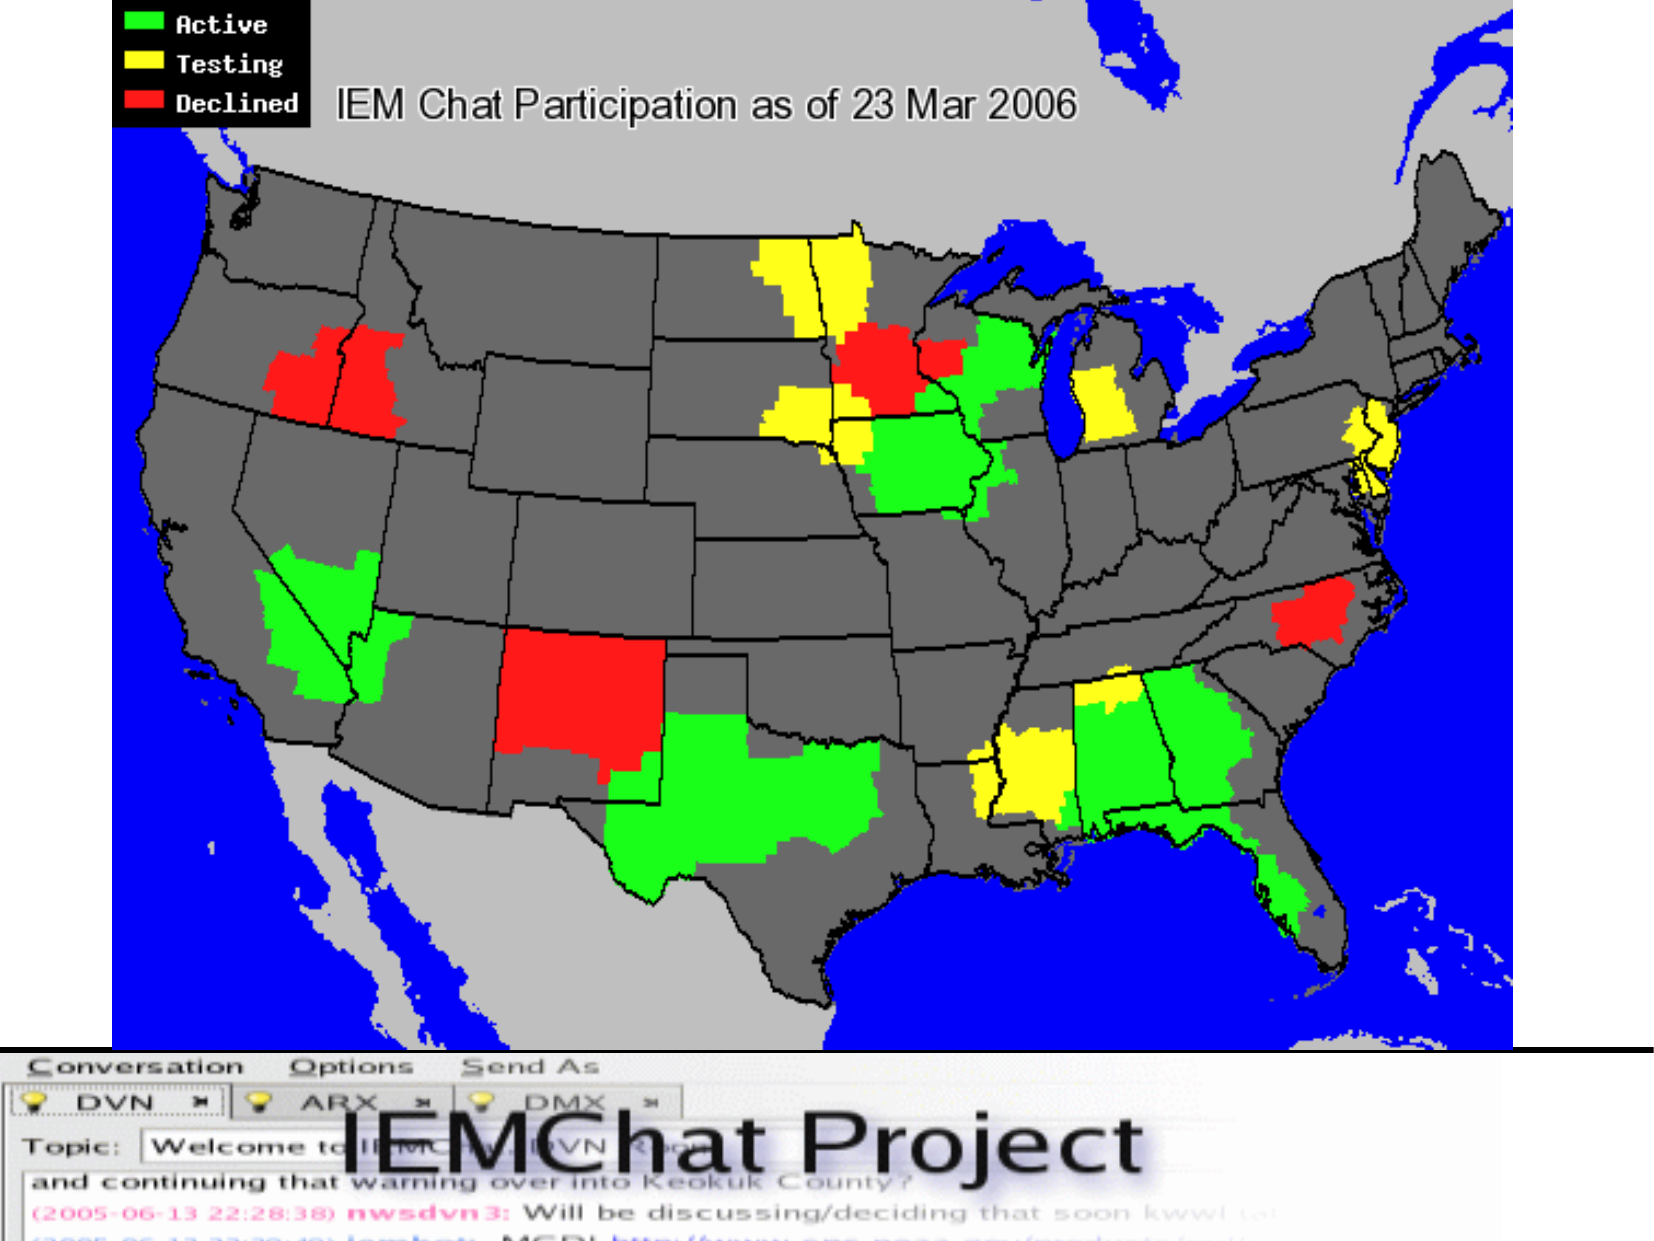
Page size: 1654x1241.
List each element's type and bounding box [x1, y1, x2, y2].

picture [112, 0, 1513, 1051]
picture [0, 1053, 1501, 1241]
